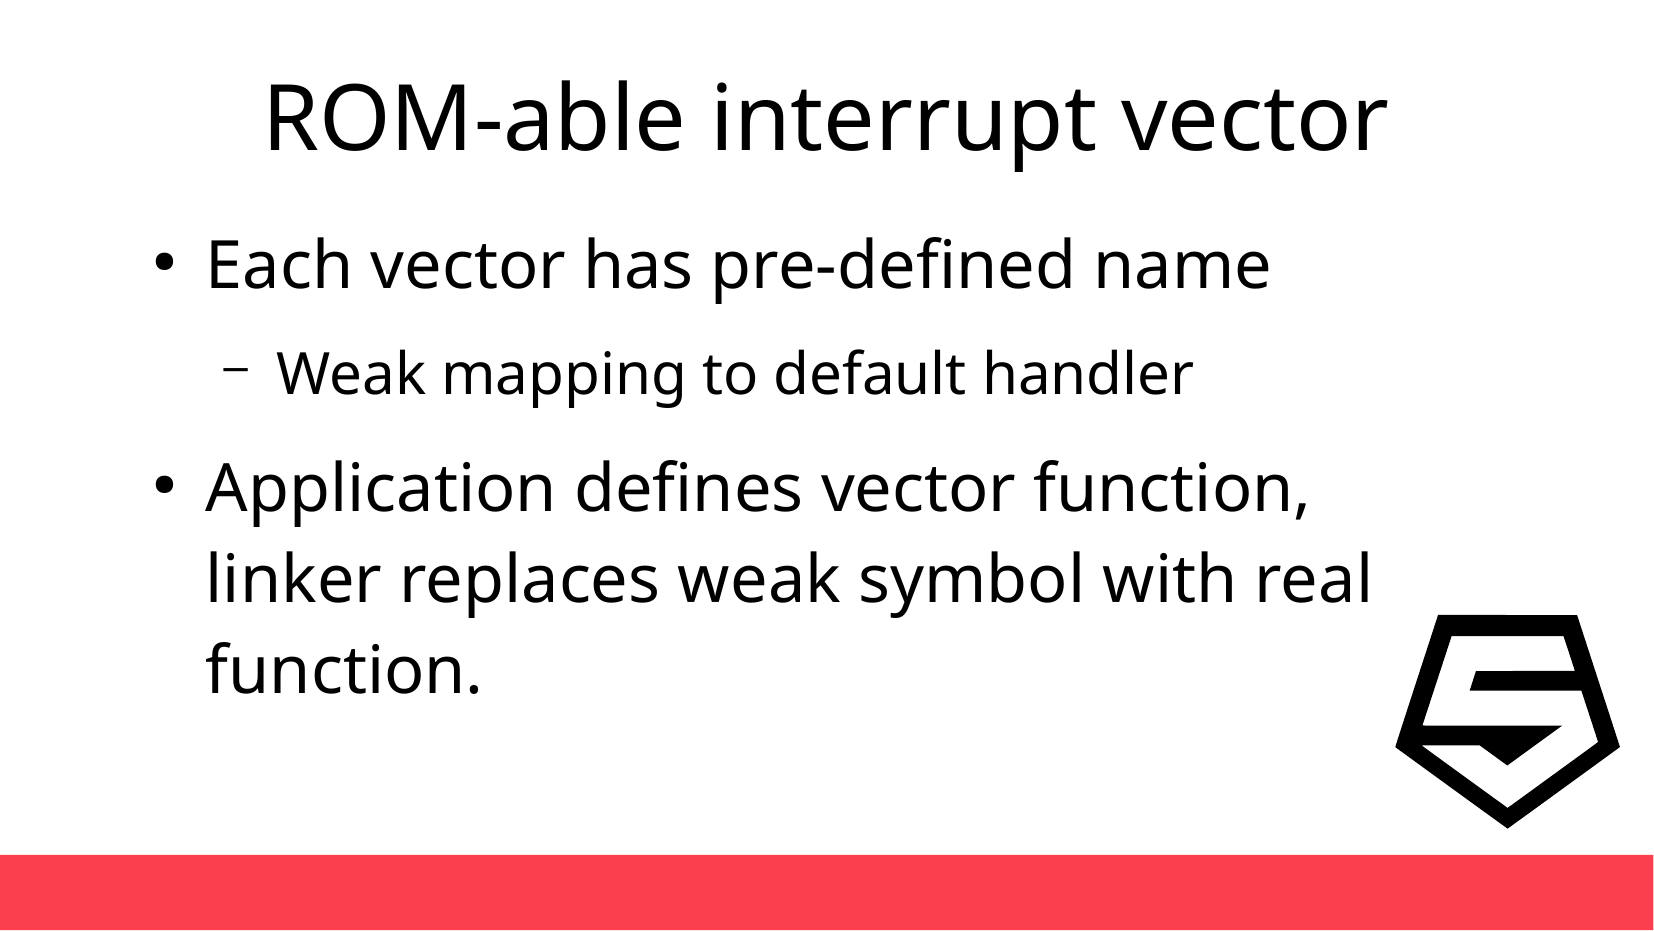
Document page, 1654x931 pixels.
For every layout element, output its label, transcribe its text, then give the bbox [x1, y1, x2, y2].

list Each vector has pre-defined name Weak mapping to default handler Application defines vector function, linker replaces weak symbol with real function. [134, 217, 1455, 810]
title ROM-able interrupt vector [82, 37, 1571, 193]
